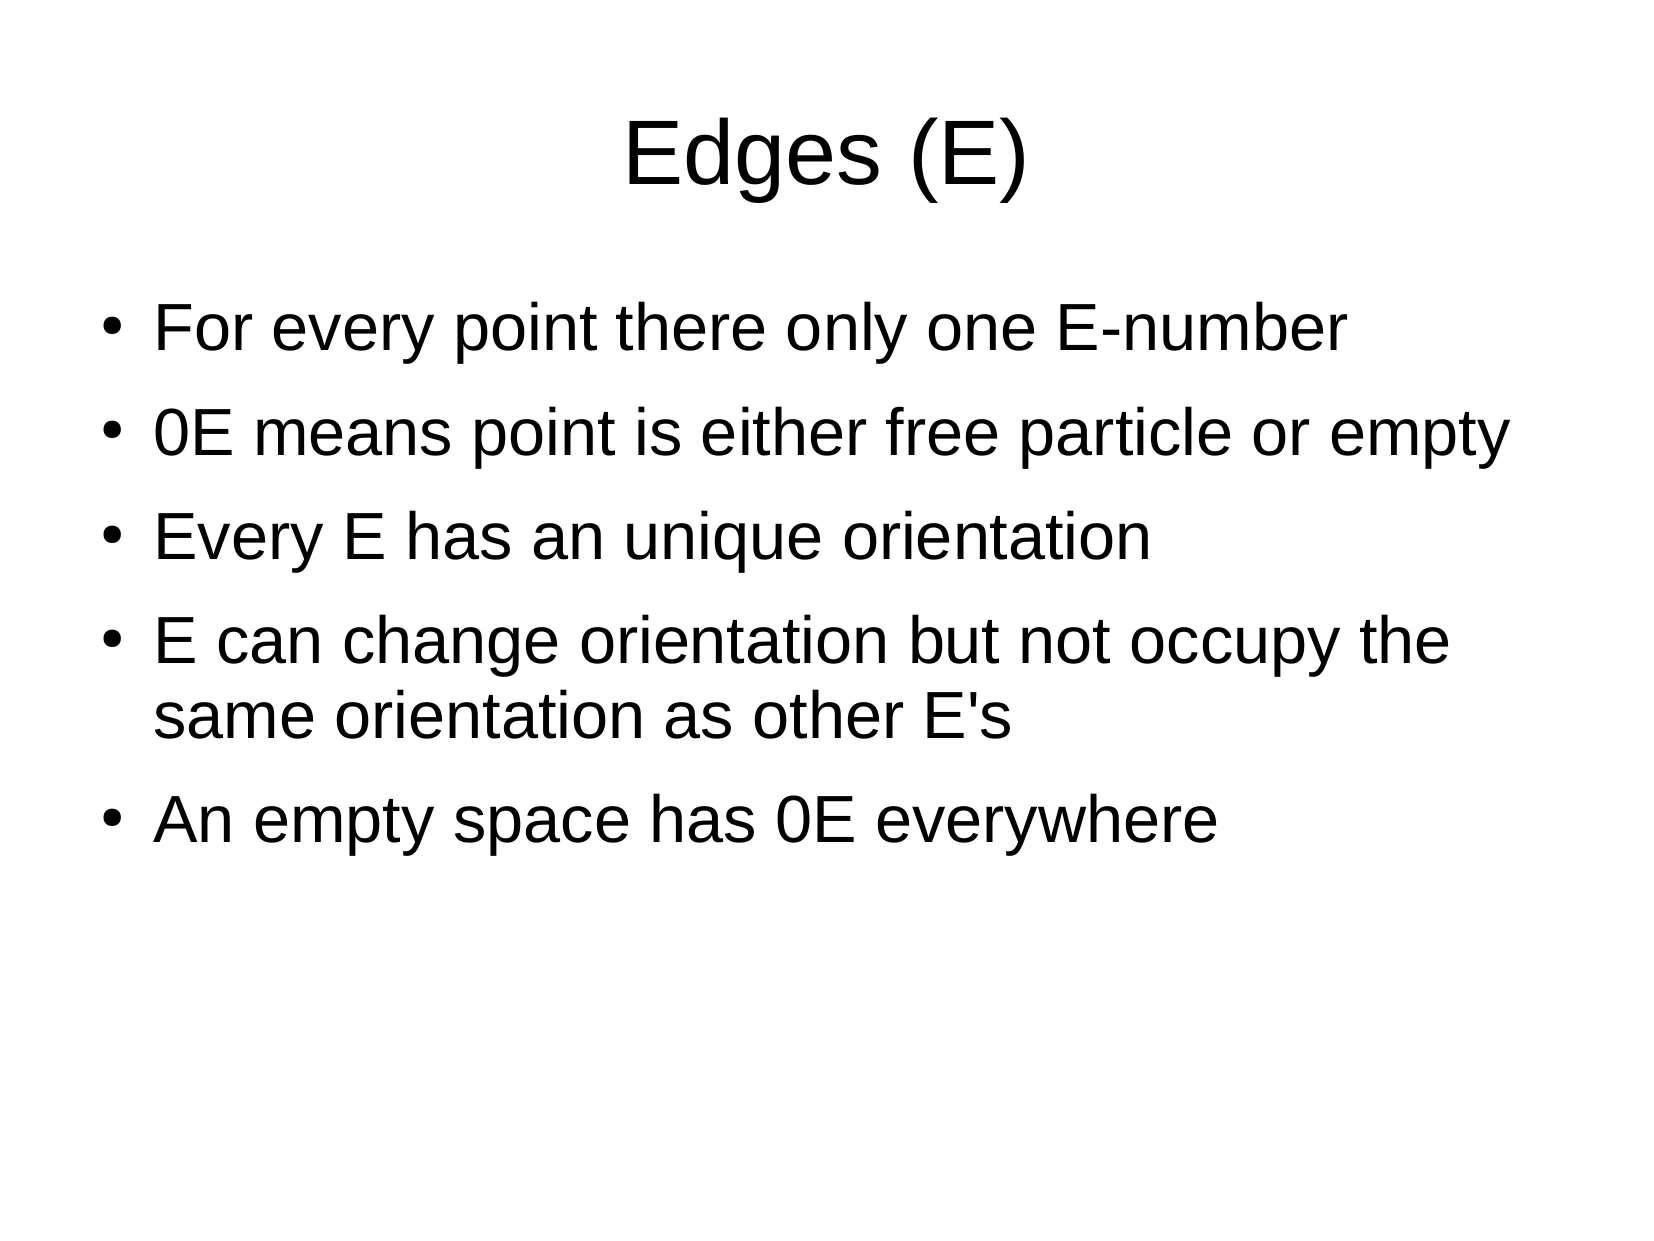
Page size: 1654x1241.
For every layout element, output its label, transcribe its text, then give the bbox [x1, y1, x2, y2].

list For every point there only one E-number 0E means point is either free particle or empty Every E has an unique orientation E can change orientation but not occupy the same orientation as other E's An empty space has 0E everywhere [82, 290, 1571, 1010]
title Edges (E) [82, 49, 1571, 257]
